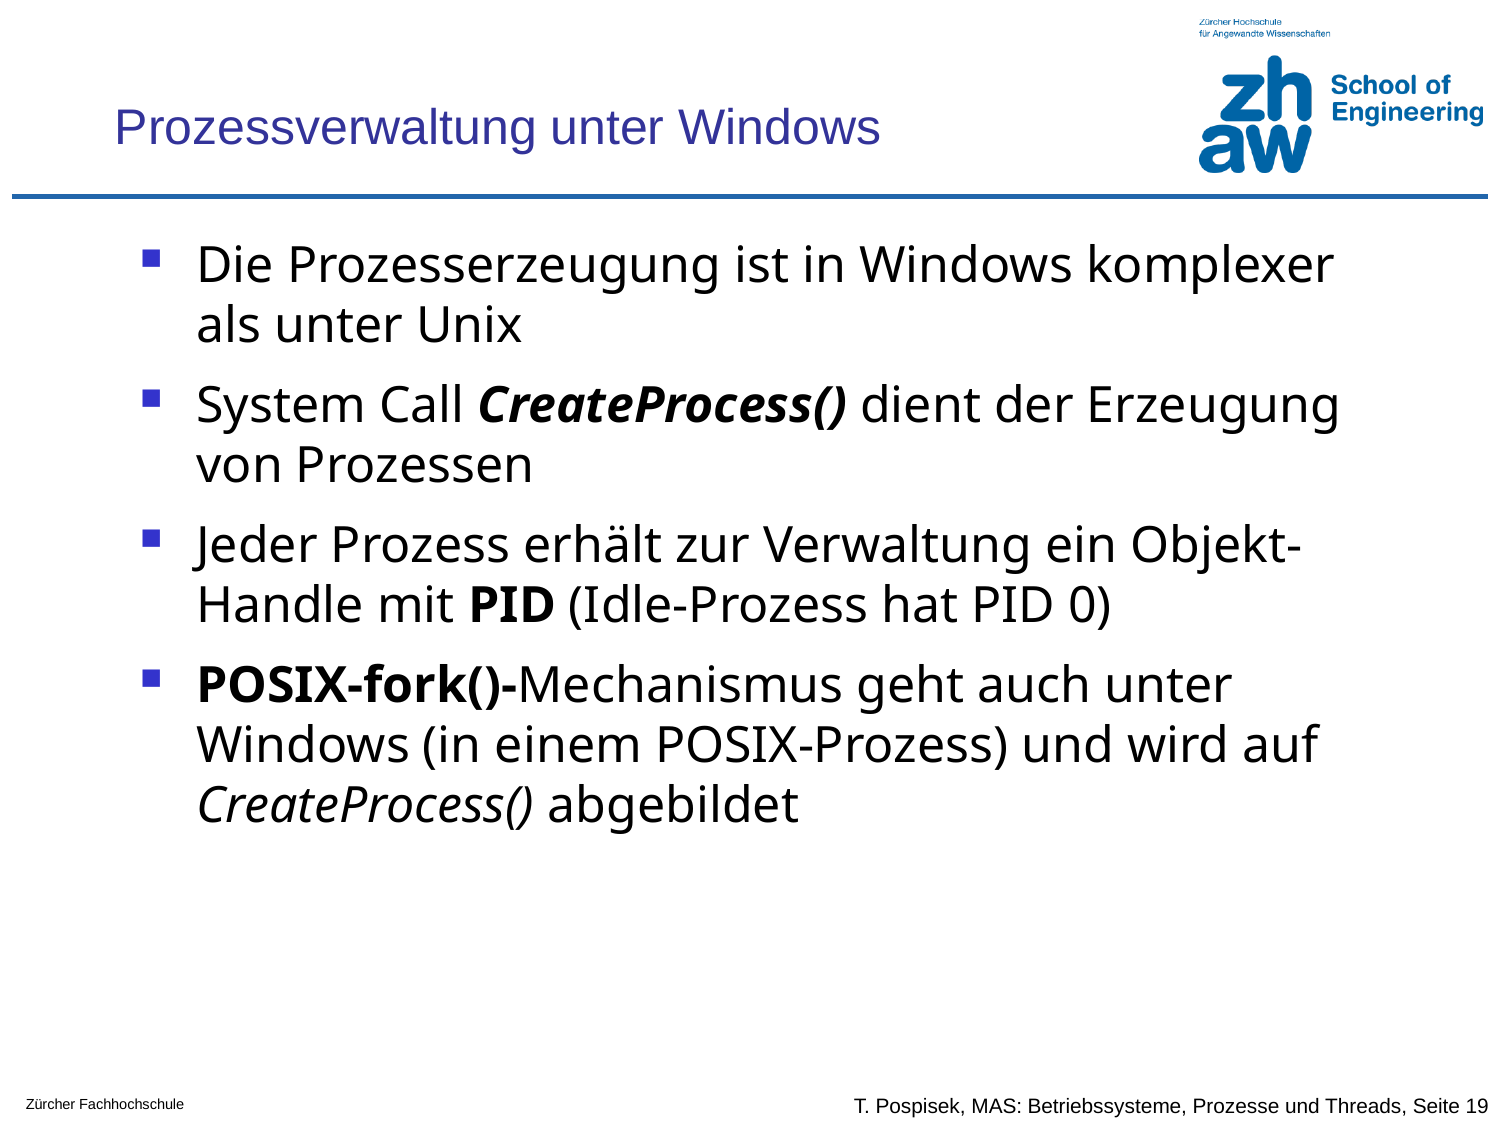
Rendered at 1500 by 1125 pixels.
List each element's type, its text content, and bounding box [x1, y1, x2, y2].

picture [1199, 19, 1483, 173]
list Die Prozesserzeugung ist in Windows komplexer als unter Unix System Call CreateProcess() dient der Erzeugung von Prozessen Jeder Prozess erhält zur Verwaltung ein Objekt-Handle mit PID (Idle-Prozess hat PID 0) POSIX-fork()-Mechanismus geht auch unter Windows (in einem POSIX-Prozess) und wird auf CreateProcess() abgebildet [125, 224, 1400, 1025]
title Prozessverwaltung unter Windows [99, 50, 1379, 163]
